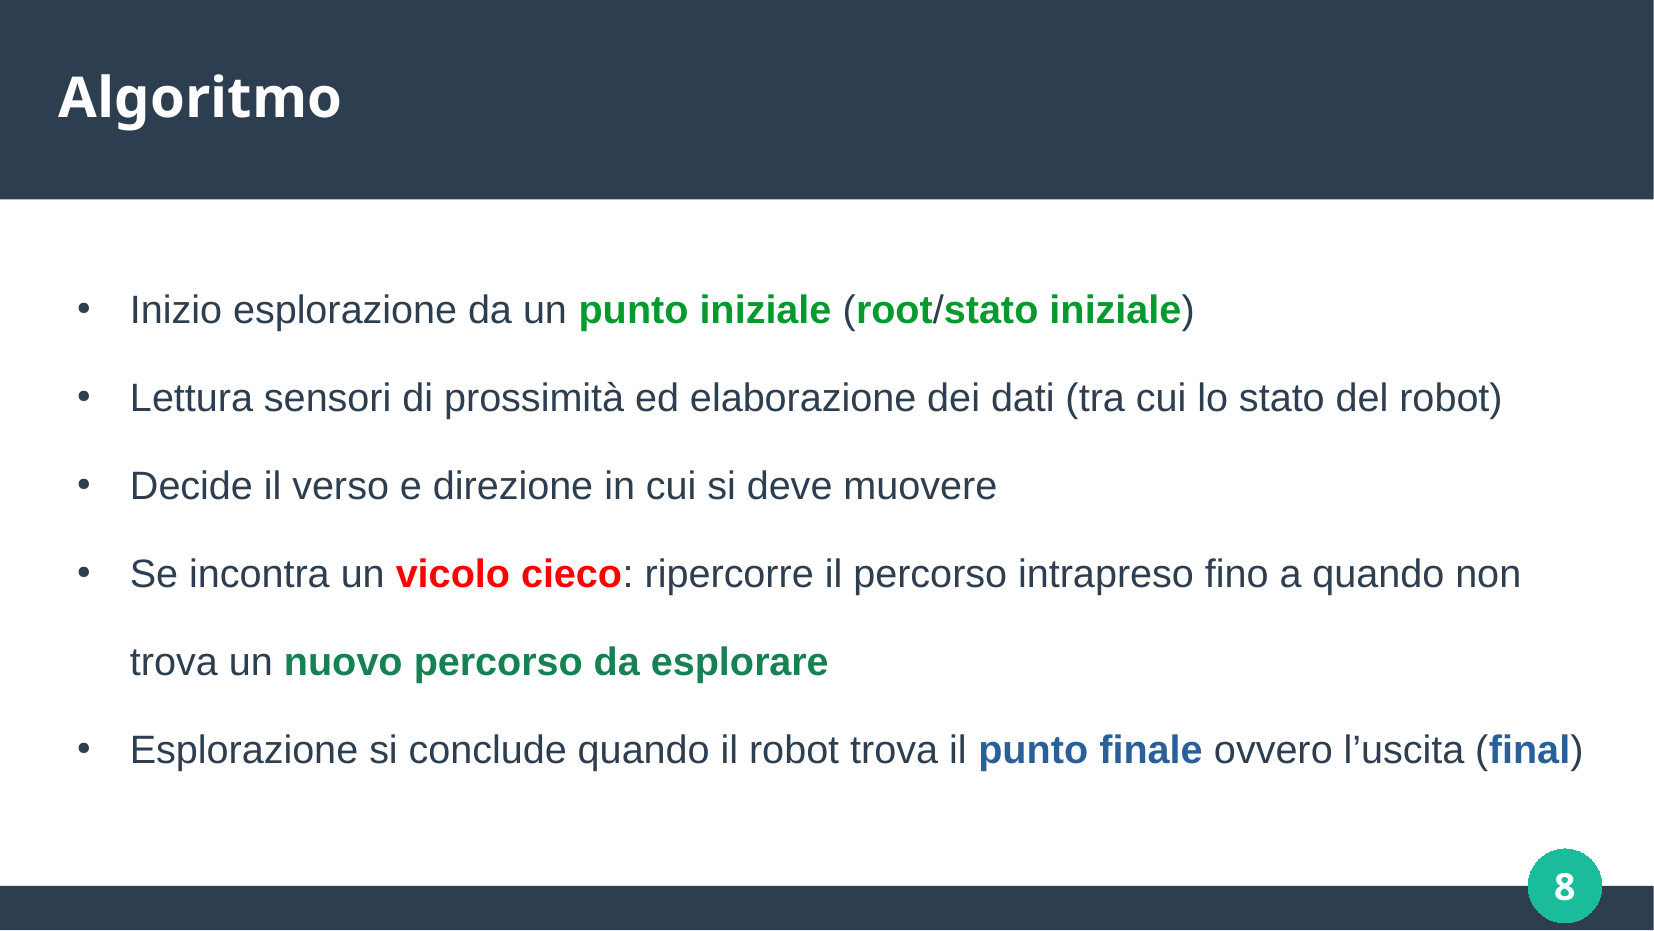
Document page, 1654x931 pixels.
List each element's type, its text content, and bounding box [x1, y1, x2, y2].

title Algoritmo [59, 37, 1595, 156]
list Inizio esplorazione da un punto iniziale (root/stato iniziale) Lettura sensori di prossimità ed elaborazione dei dati (tra cui lo stato del robot) Decide il verso e direzione in cui si deve muovere Se incontra un vicolo cieco: ripercorre il percorso intrapreso fino a quando non trova un nuovo percorso da esplorare Esplorazione si conclude quando il robot trova il punto finale ovvero l’uscita (final) [59, 243, 1595, 864]
